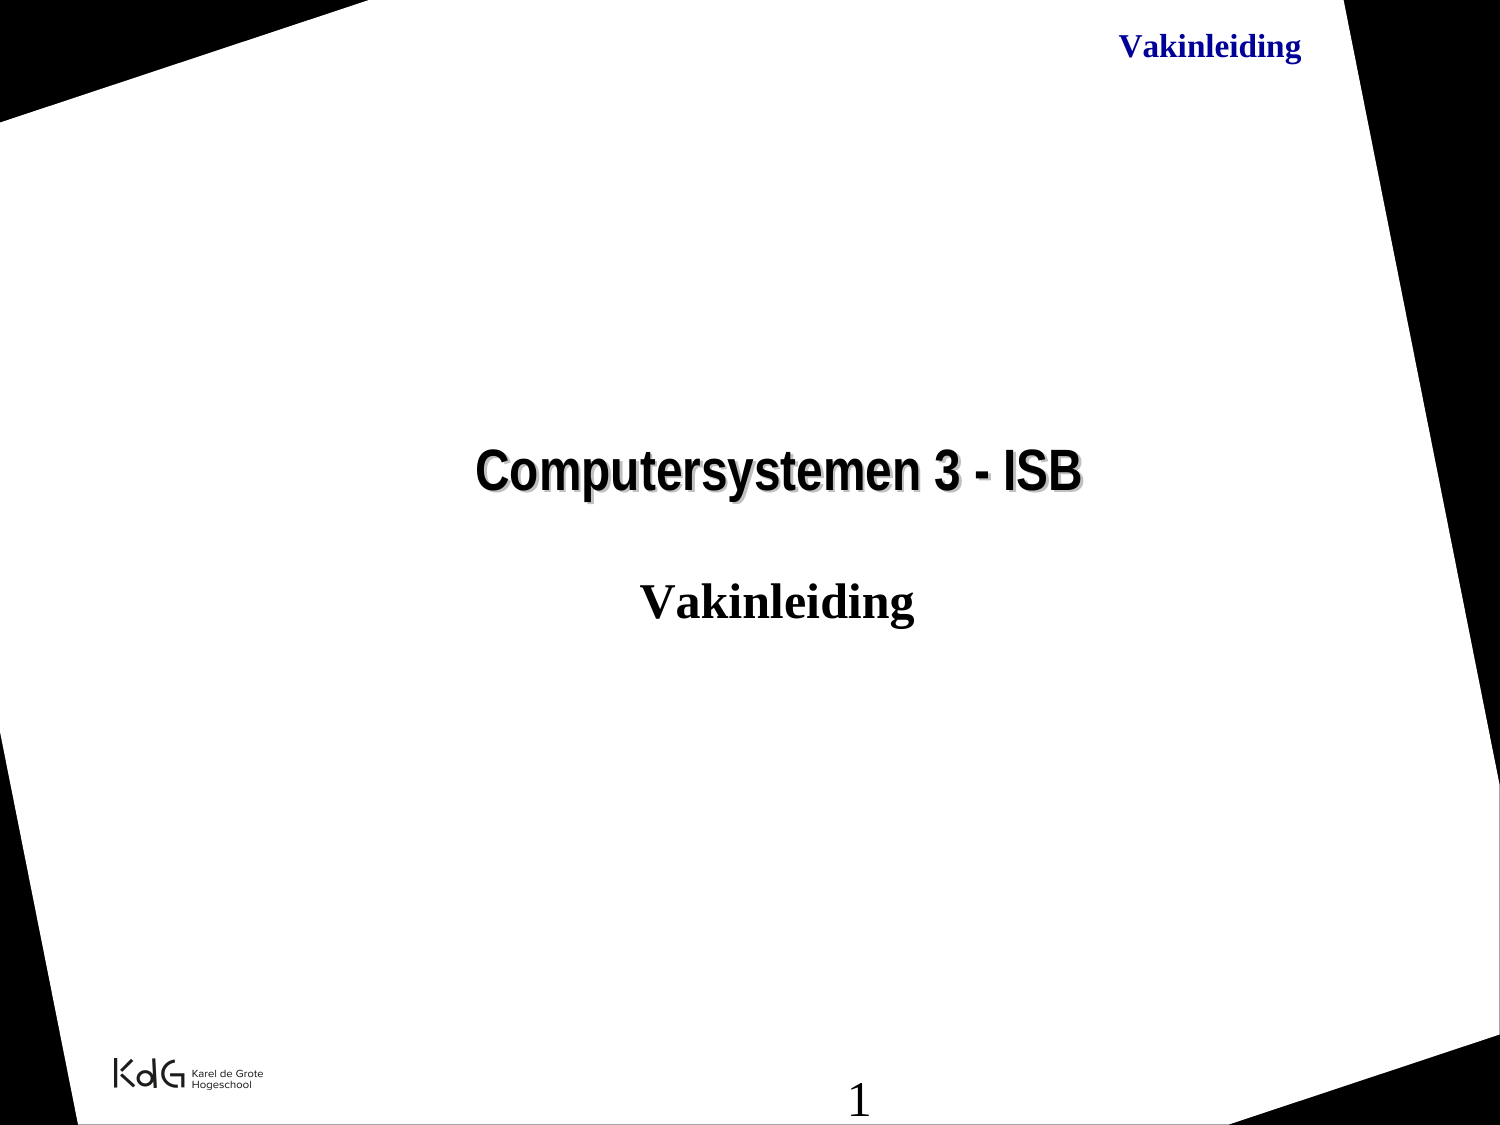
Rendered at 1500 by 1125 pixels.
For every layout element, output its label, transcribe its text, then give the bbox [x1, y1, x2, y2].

title Computersystemen 3 - ISB [141, 377, 1417, 565]
picture [114, 1058, 263, 1090]
subtitle Vakinleiding [220, 566, 1334, 855]
